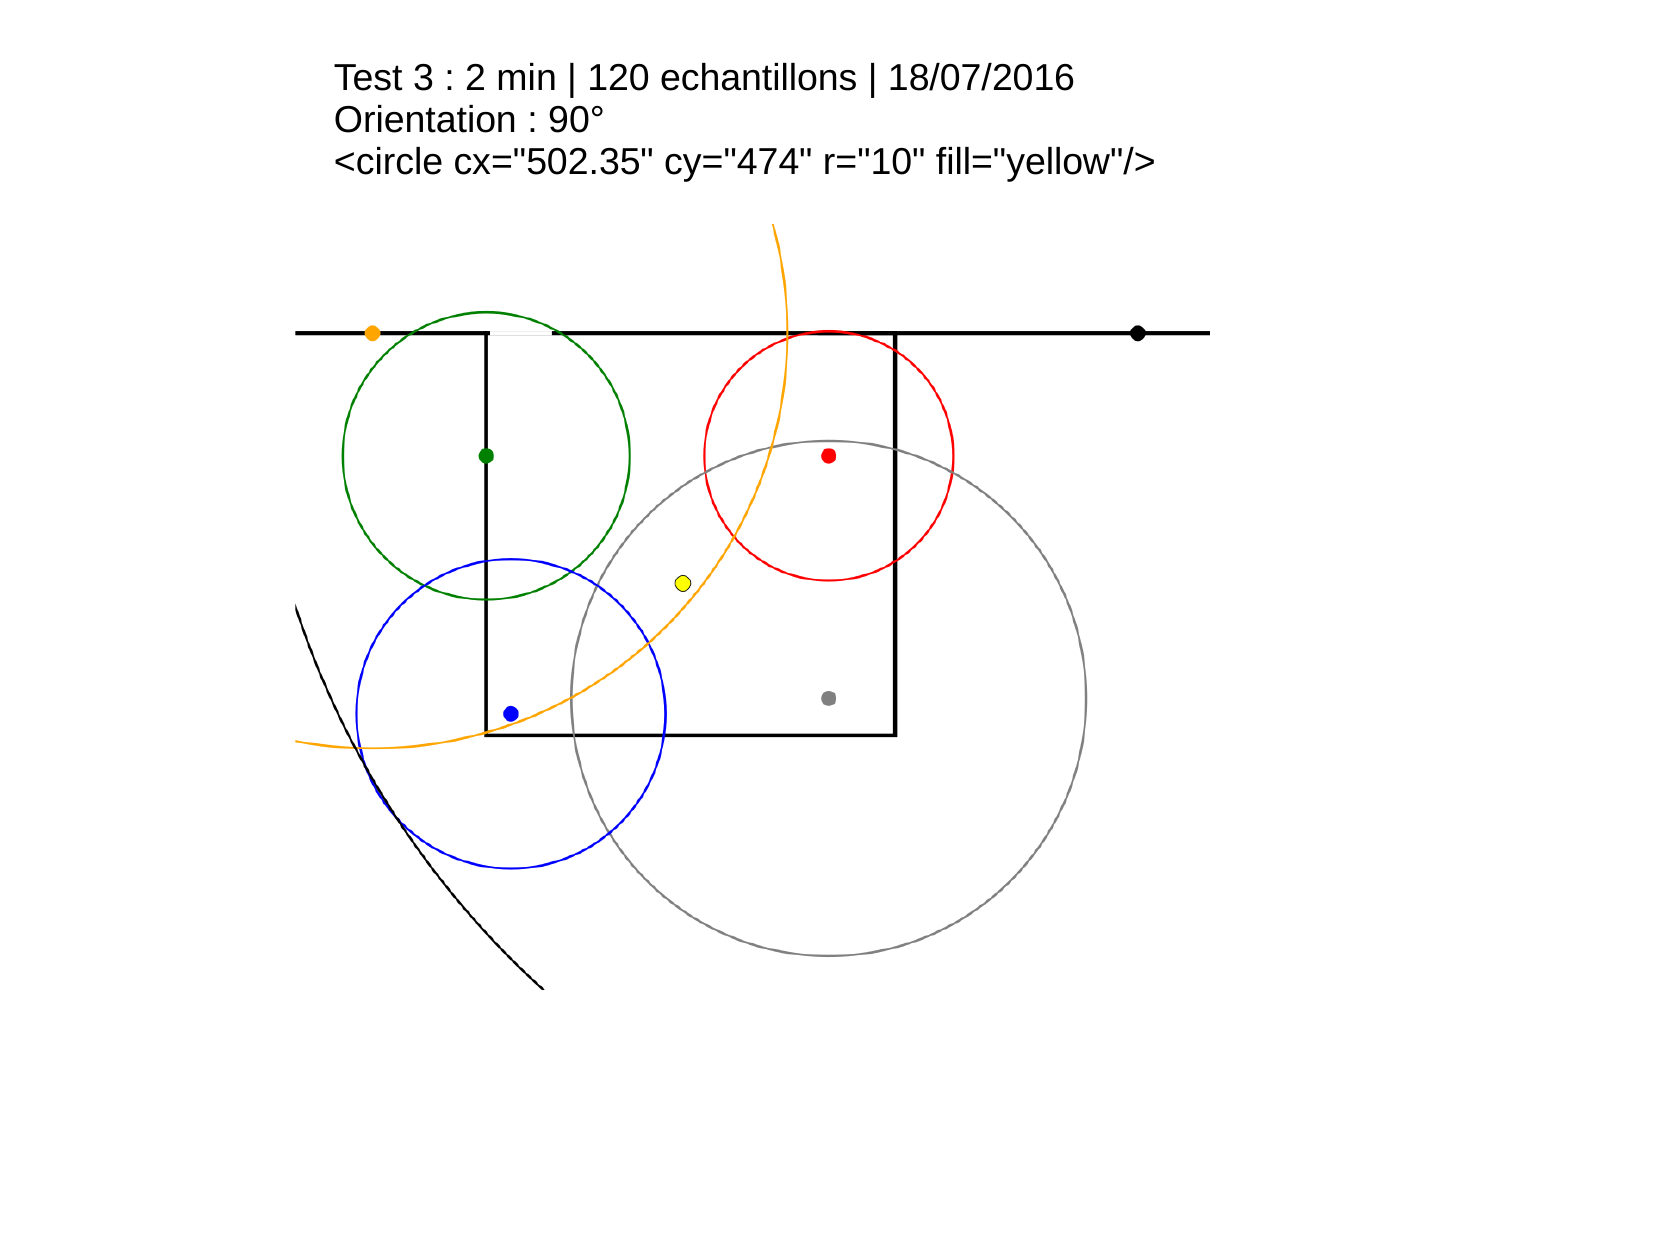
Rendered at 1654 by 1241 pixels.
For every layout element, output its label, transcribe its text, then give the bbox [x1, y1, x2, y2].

picture [295, 224, 1210, 993]
text_box Test 3 : 2 min | 120 echantillons | 18/07/2016 Orientation : 90° <circle cx="502.35" cy="474" r="10" fill="yellow"/> [319, 49, 1180, 191]
